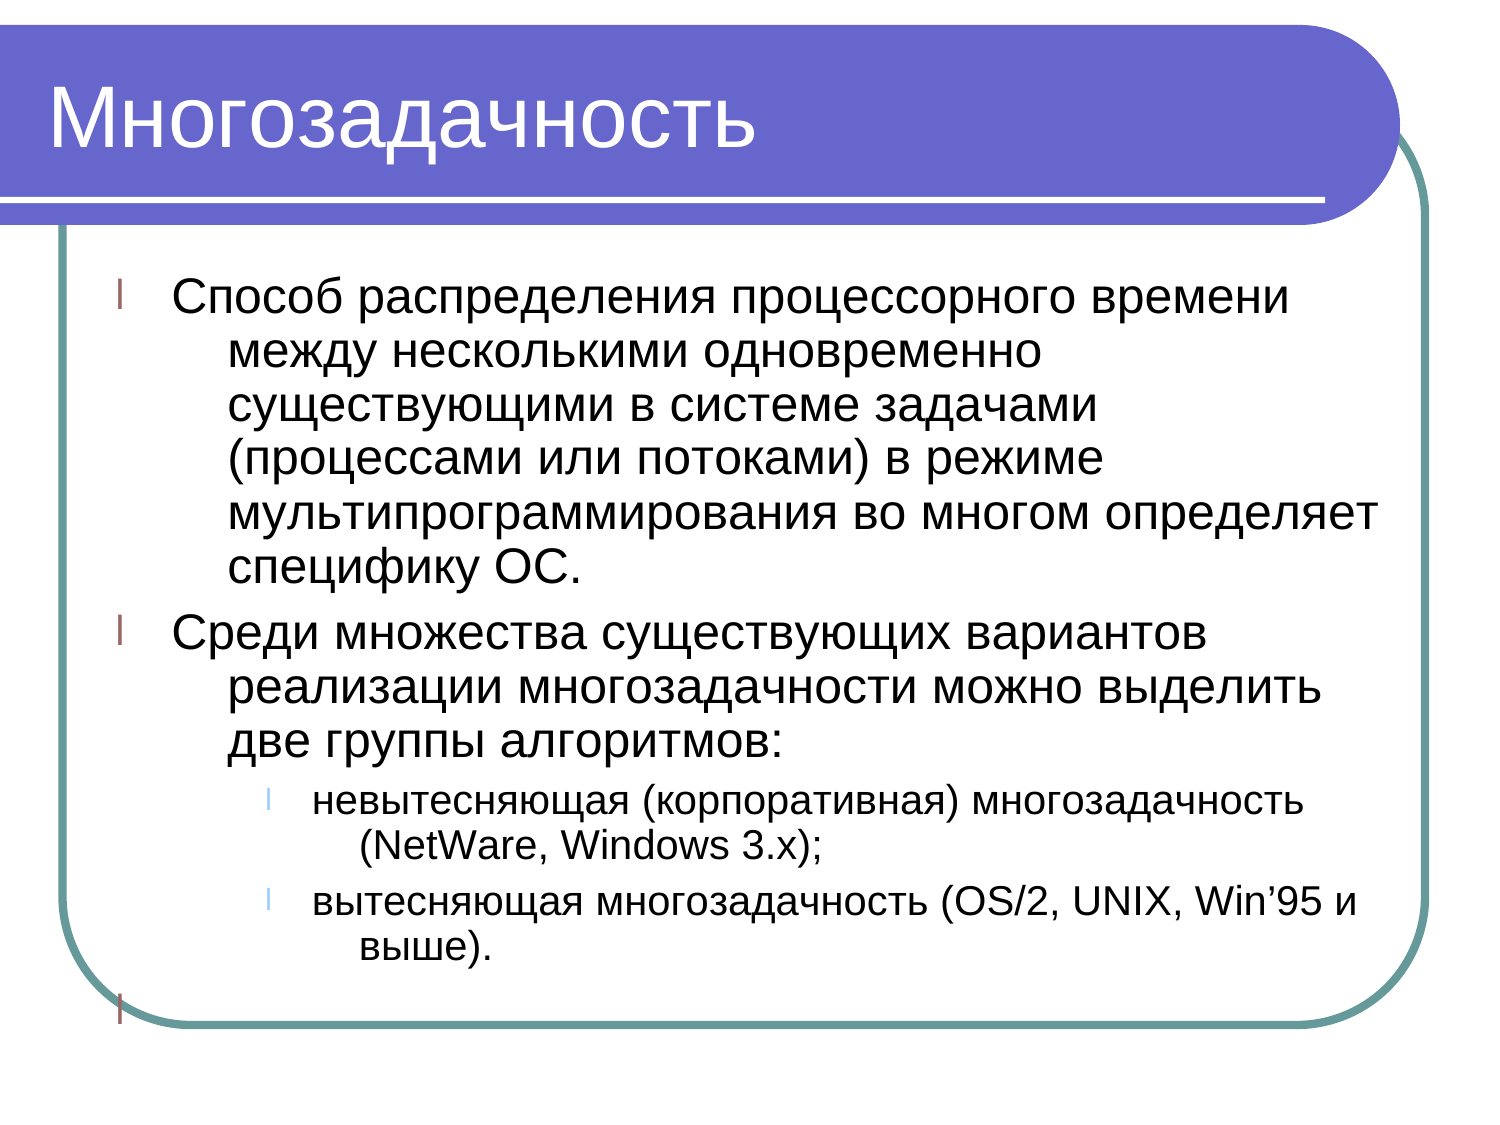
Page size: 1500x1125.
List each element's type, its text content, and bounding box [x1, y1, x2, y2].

title Многозадачность [32, 37, 1347, 188]
list Способ распределения процессорного времени между несколькими одновременно существующими в системе задачами (процессами или потоками) в режиме мультипрограммирования во многом определяет специфику ОС. Среди множества существующих вариантов реализации многозадачности можно выделить две группы алгоритмов: невытесняющая (корпоративная) многозадачность (NetWare, Windows 3.x); вытесняющая многозадачность (OS/2, UNIX, Win’95 и выше). [99, 262, 1400, 988]
